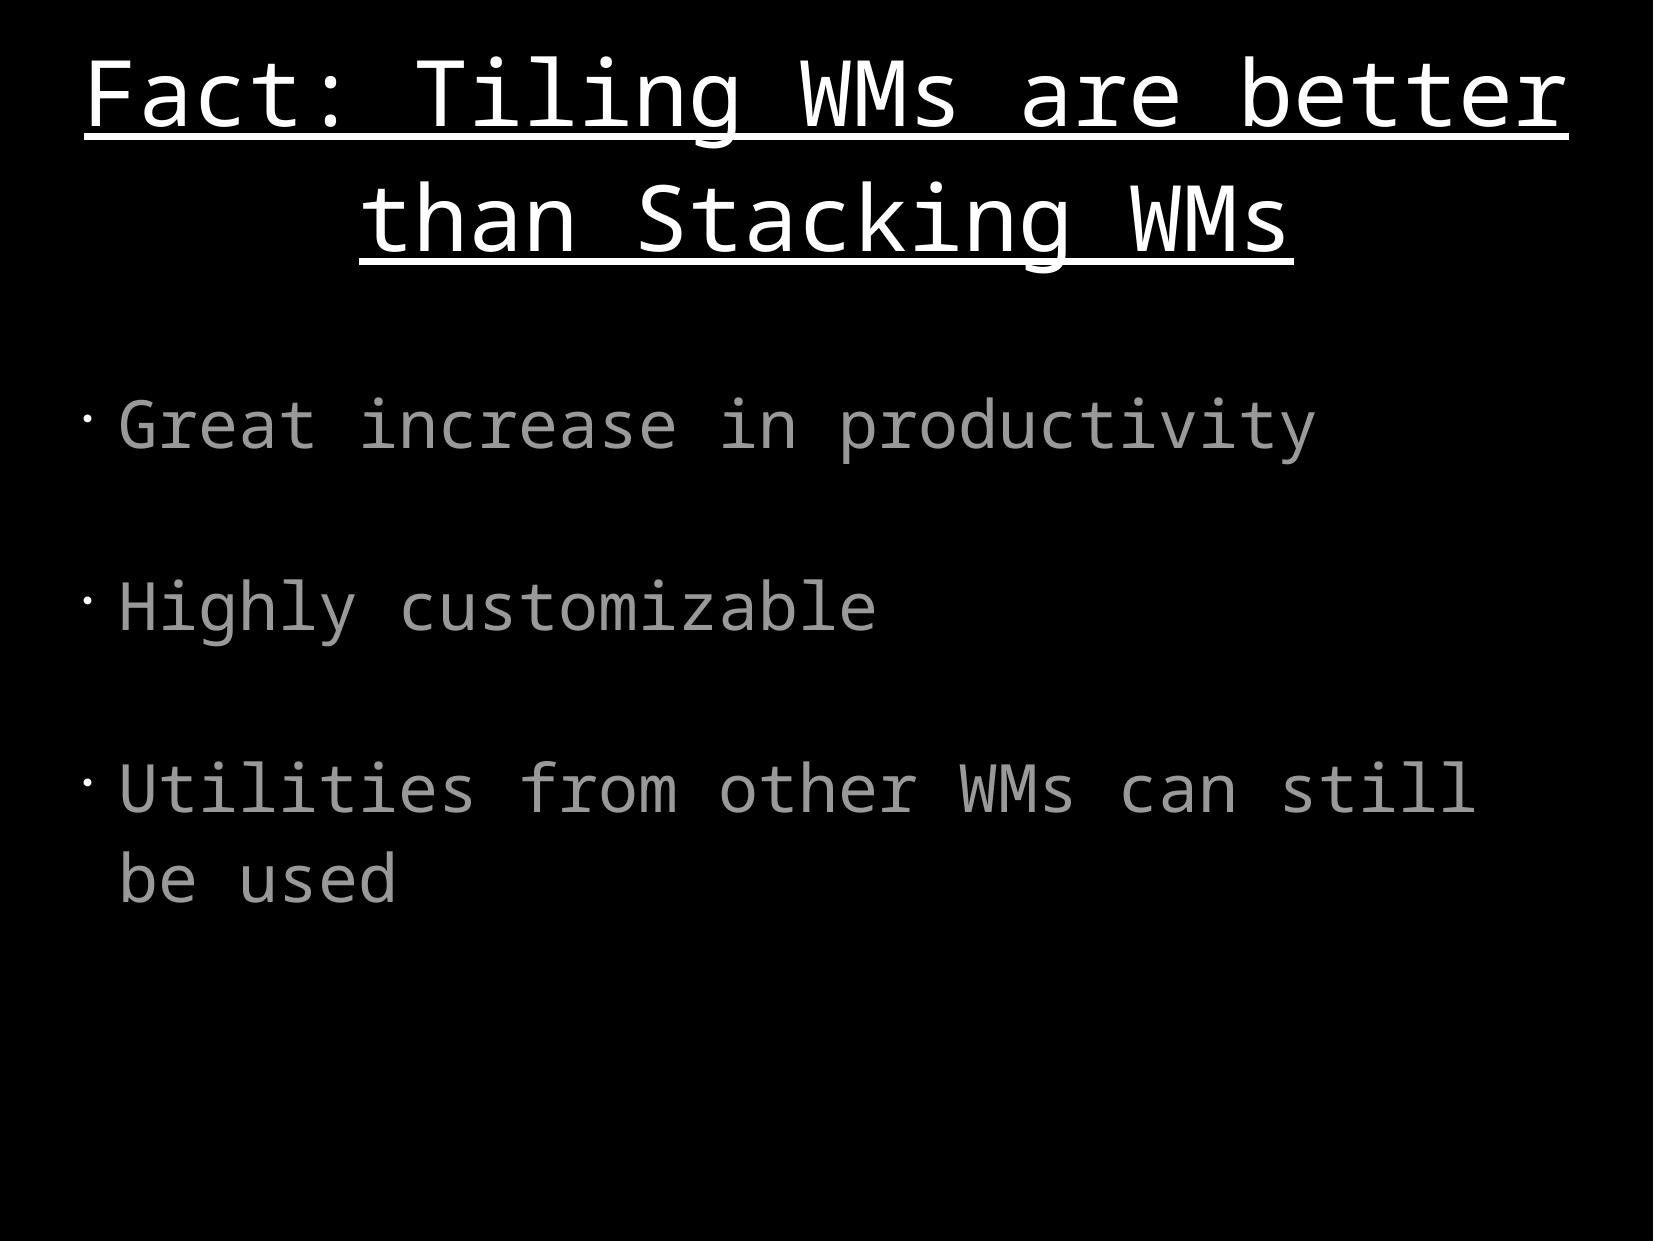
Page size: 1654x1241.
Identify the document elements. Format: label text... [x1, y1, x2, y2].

title Fact: Tiling WMs are better than Stacking WMs [82, 49, 1571, 257]
subtitle Great increase in productivity Highly customizable Utilities from other WMs can still be used [82, 290, 1571, 1010]
